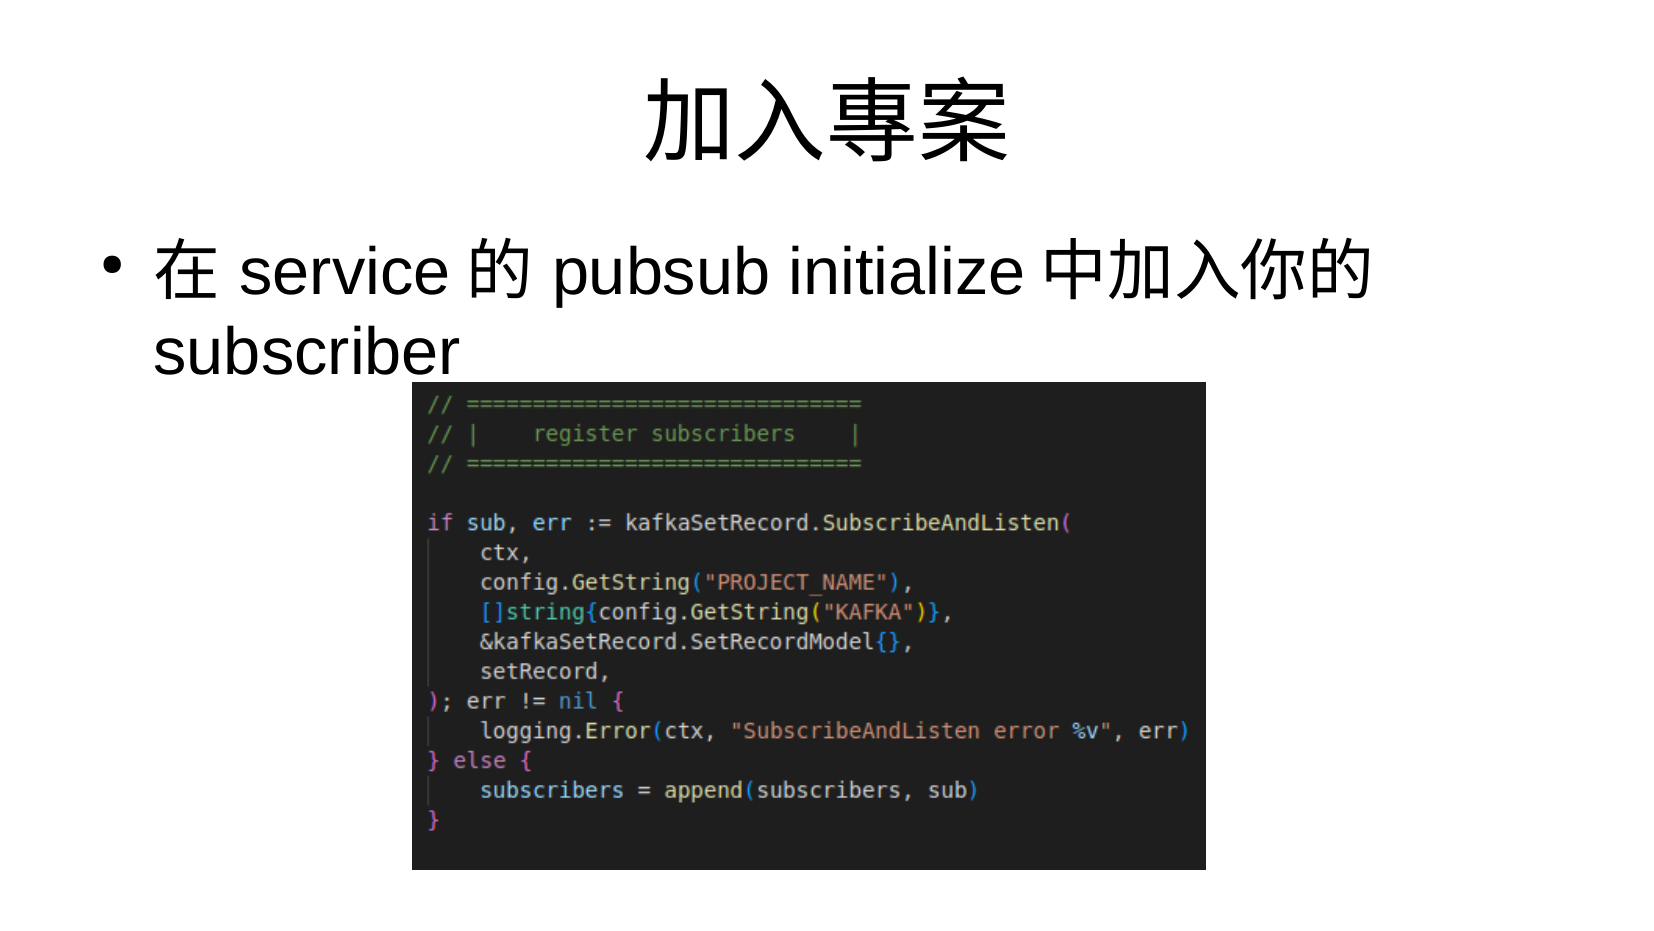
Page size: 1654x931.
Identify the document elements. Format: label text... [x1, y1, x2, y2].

list 在service的pubsub initialize中加入你的subscriber [82, 217, 1571, 758]
picture [412, 382, 1206, 871]
title 加入專案 [82, 37, 1571, 193]
